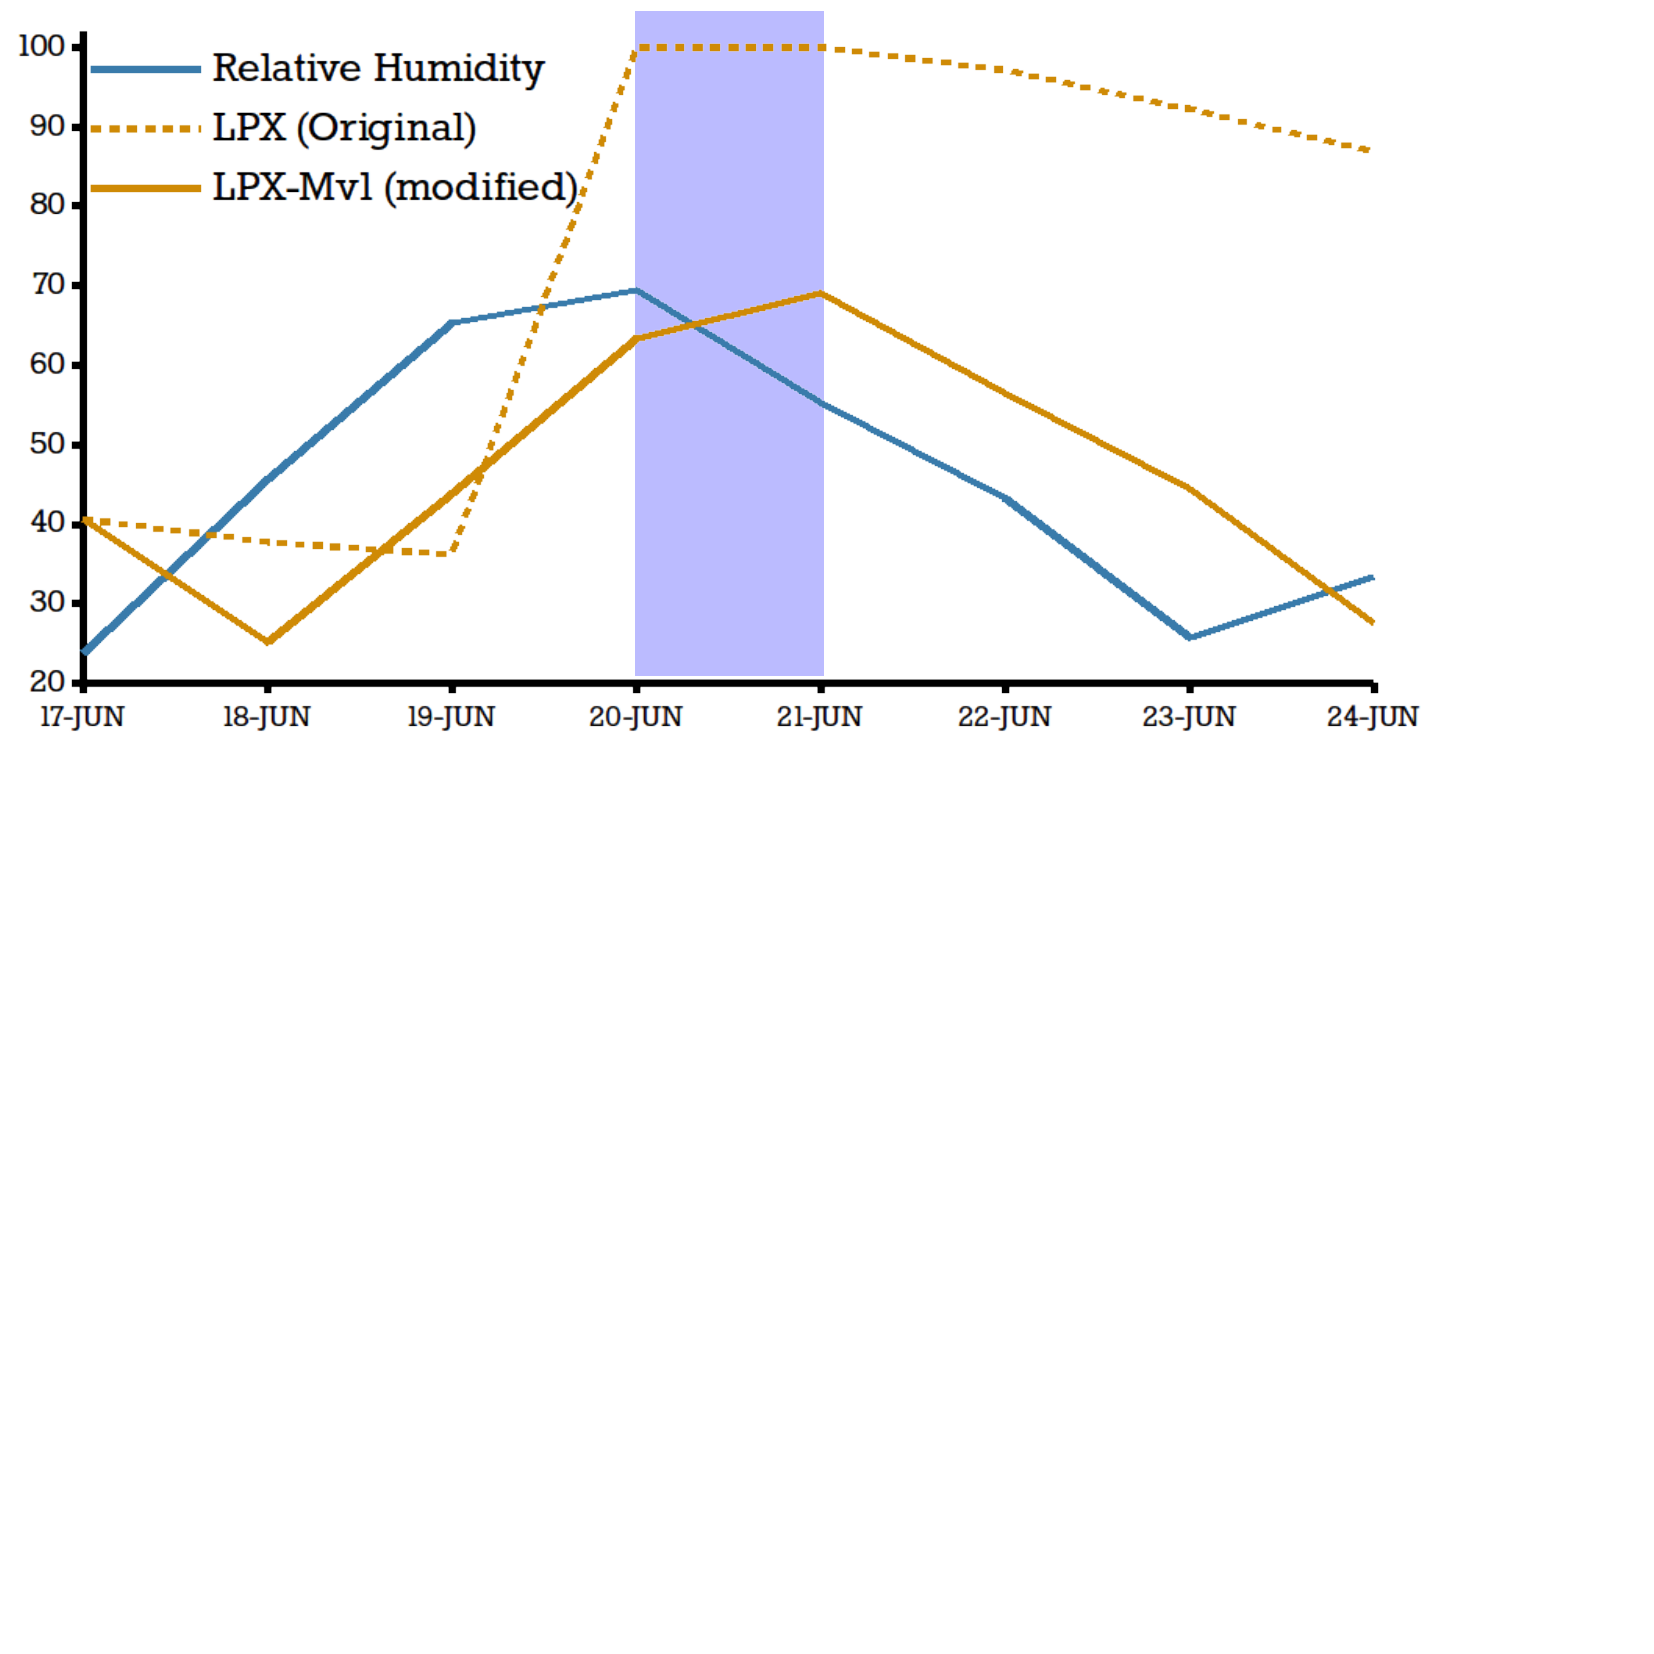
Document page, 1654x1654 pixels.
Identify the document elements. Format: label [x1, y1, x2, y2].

picture [0, 11, 1460, 750]
